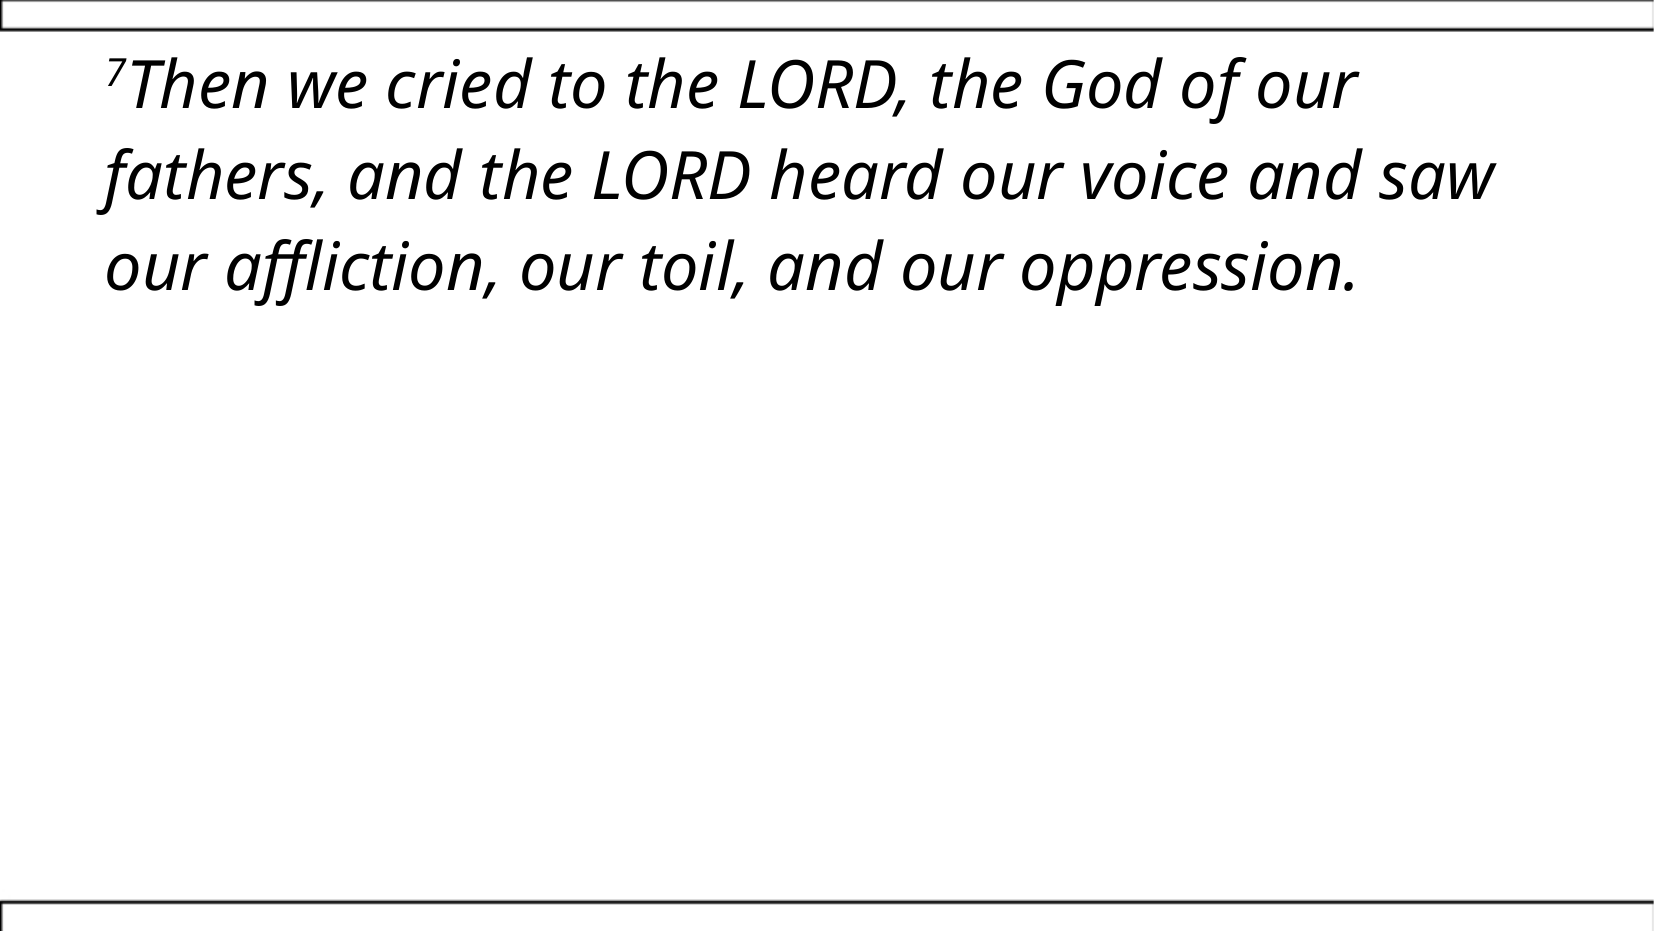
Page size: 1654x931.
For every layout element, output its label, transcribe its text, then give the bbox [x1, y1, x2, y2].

picture [0, 0, 1654, 931]
text_box 7Then we cried to the LORD, the God of our fathers, and the LORD heard our voice and saw our affliction, our toil, and our oppression. [90, 30, 1576, 346]
